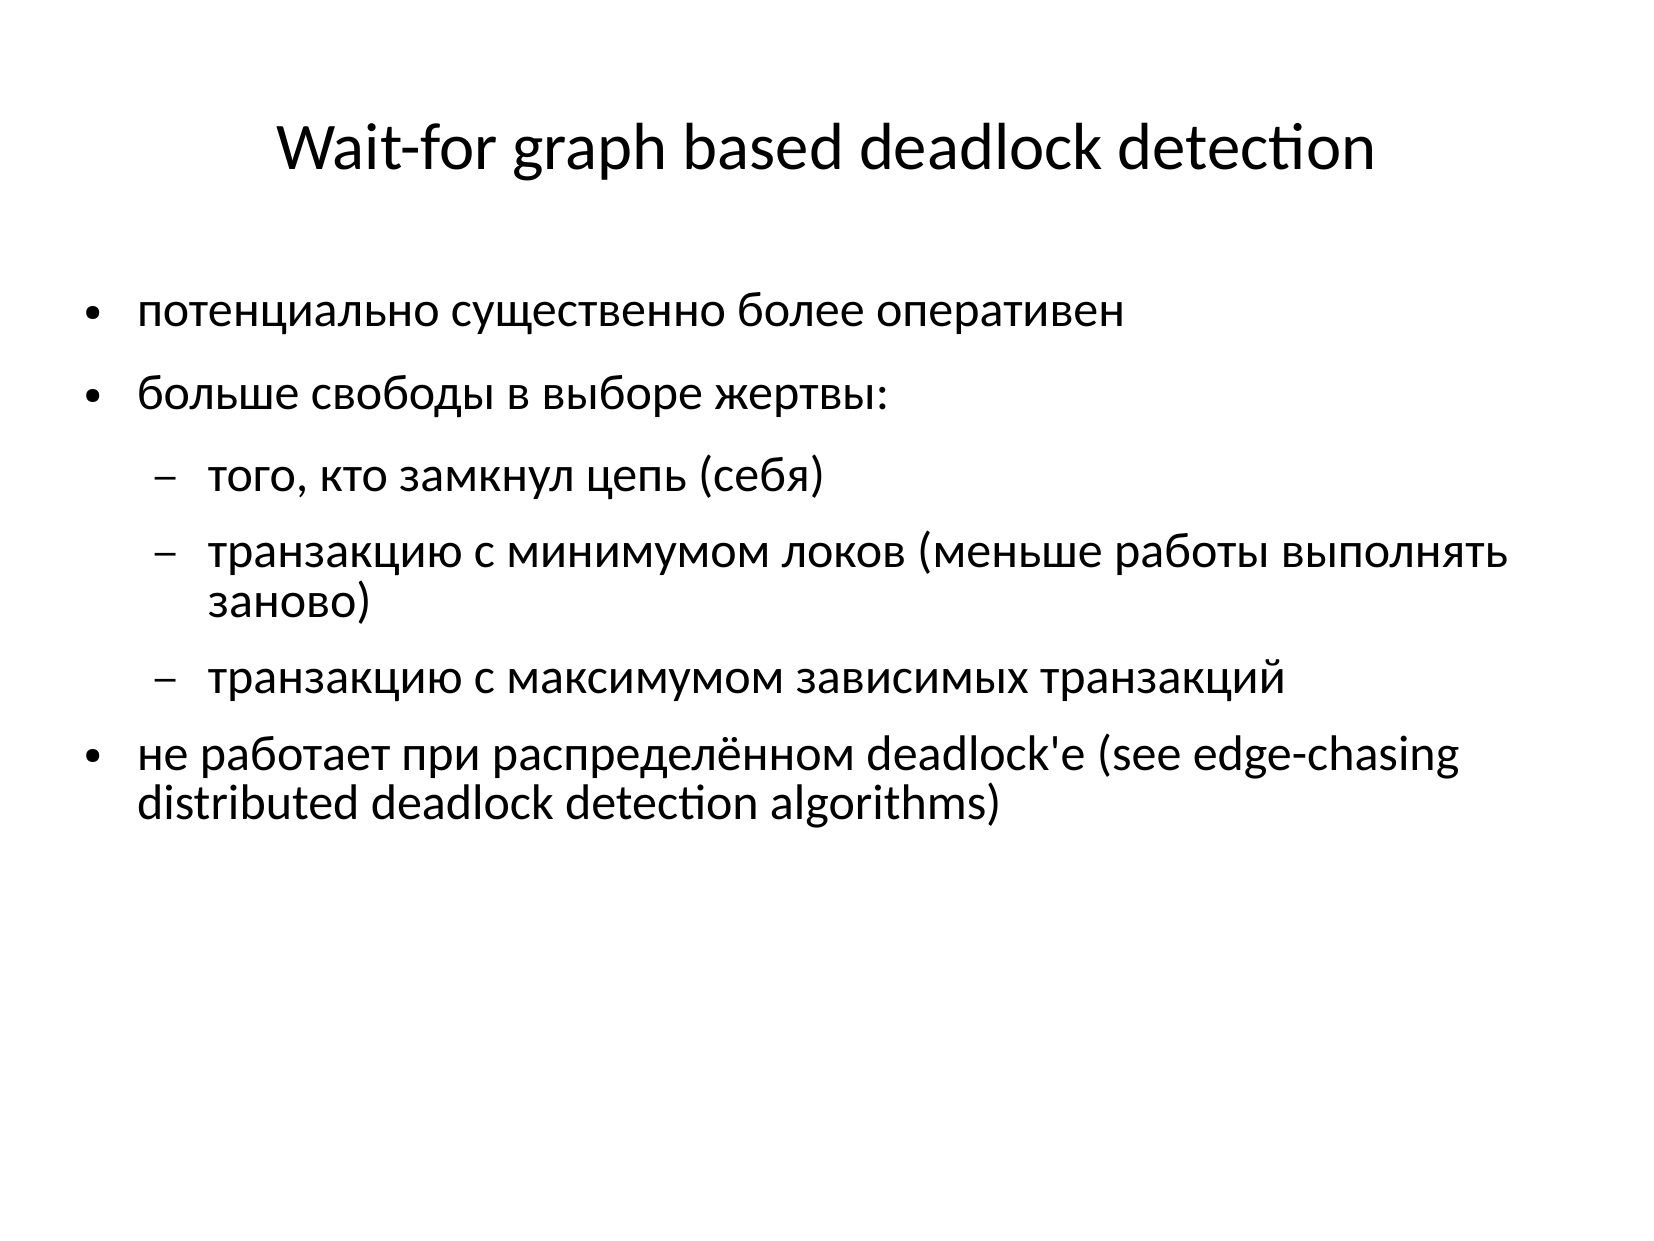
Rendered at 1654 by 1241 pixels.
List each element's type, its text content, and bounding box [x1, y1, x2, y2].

list потенциально существенно более оперативен больше свободы в выборе жертвы: того, кто замкнул цепь (себя) транзакцию с минимумом локов (меньше работы выполнять заново) транзакцию с максимумом зависимых транзакций не работает при распределённом deadlock'е (see edge-chasing distributed deadlock detection algorithms) [66, 289, 1555, 1127]
title Wait-for graph based deadlock detection [82, 49, 1571, 257]
